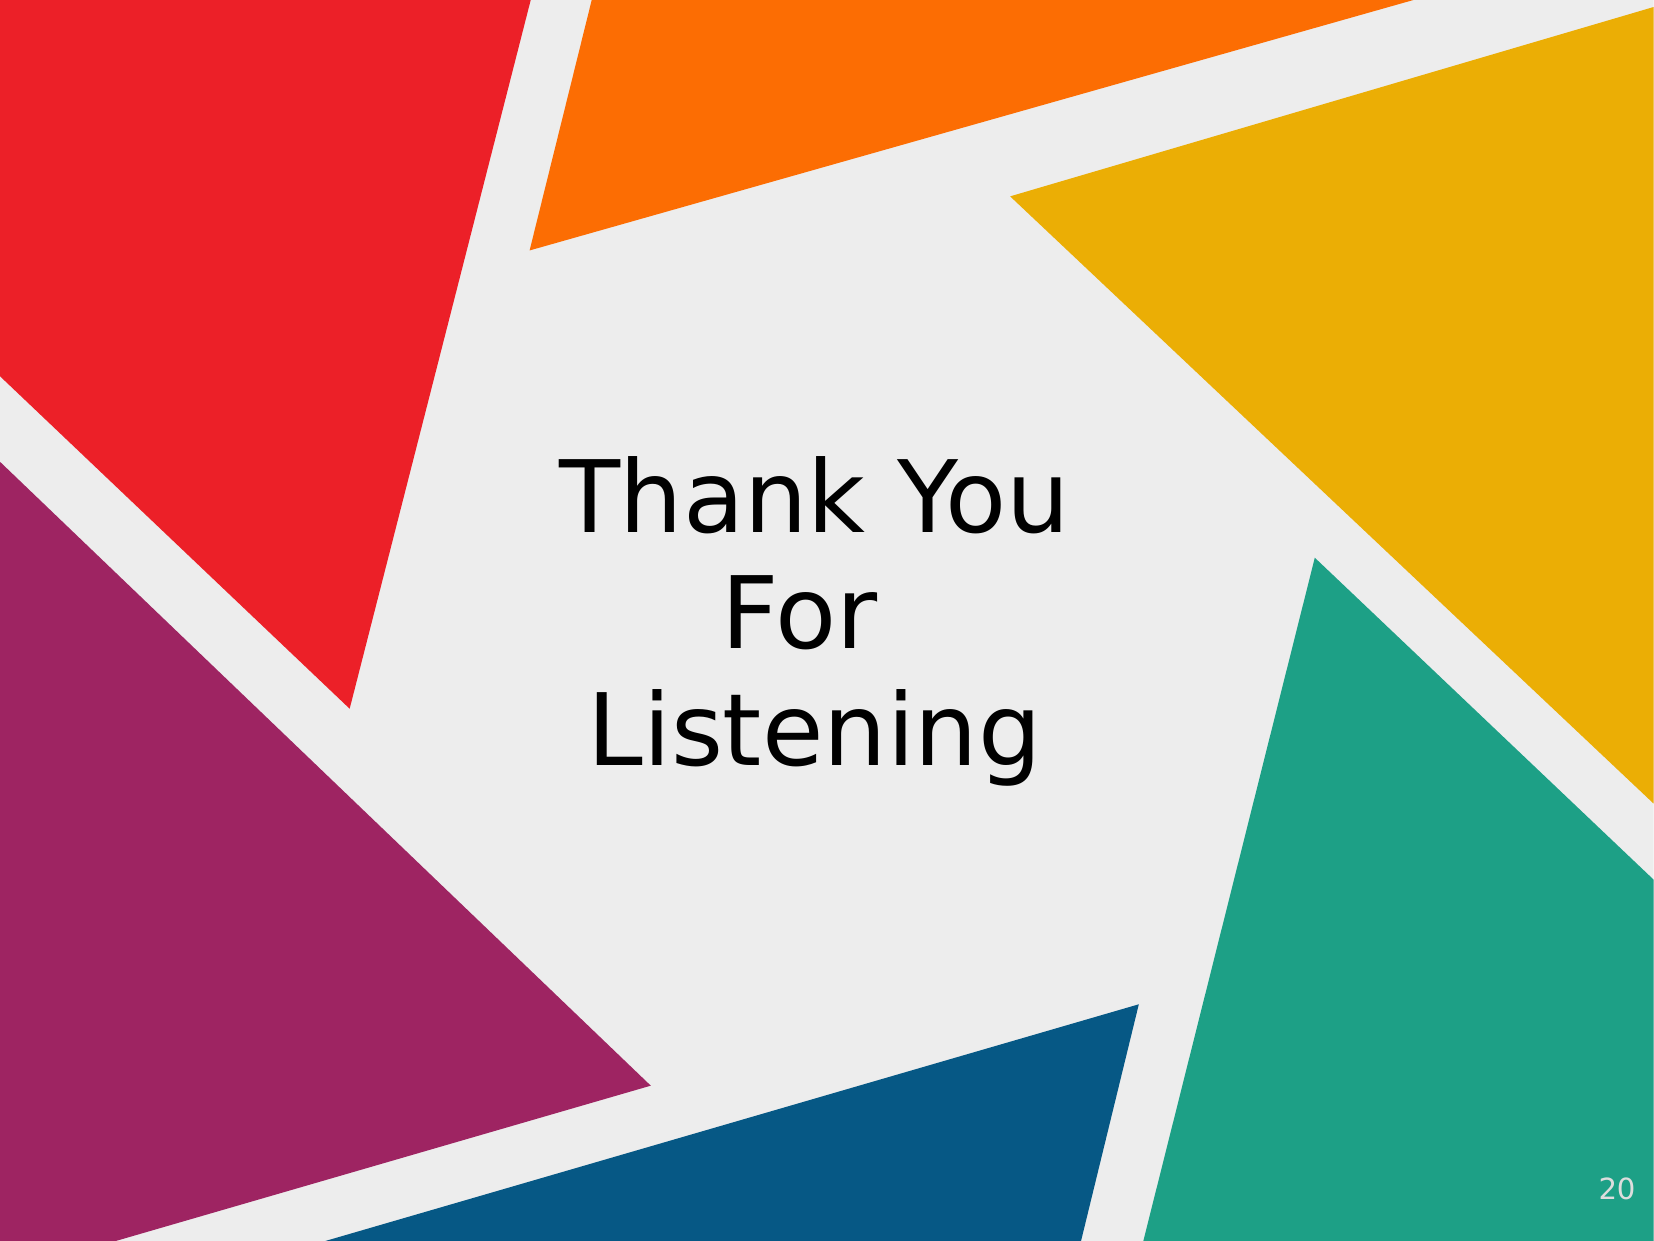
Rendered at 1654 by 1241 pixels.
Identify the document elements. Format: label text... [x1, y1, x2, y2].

text_box Thank You For Listening [484, 342, 1146, 886]
